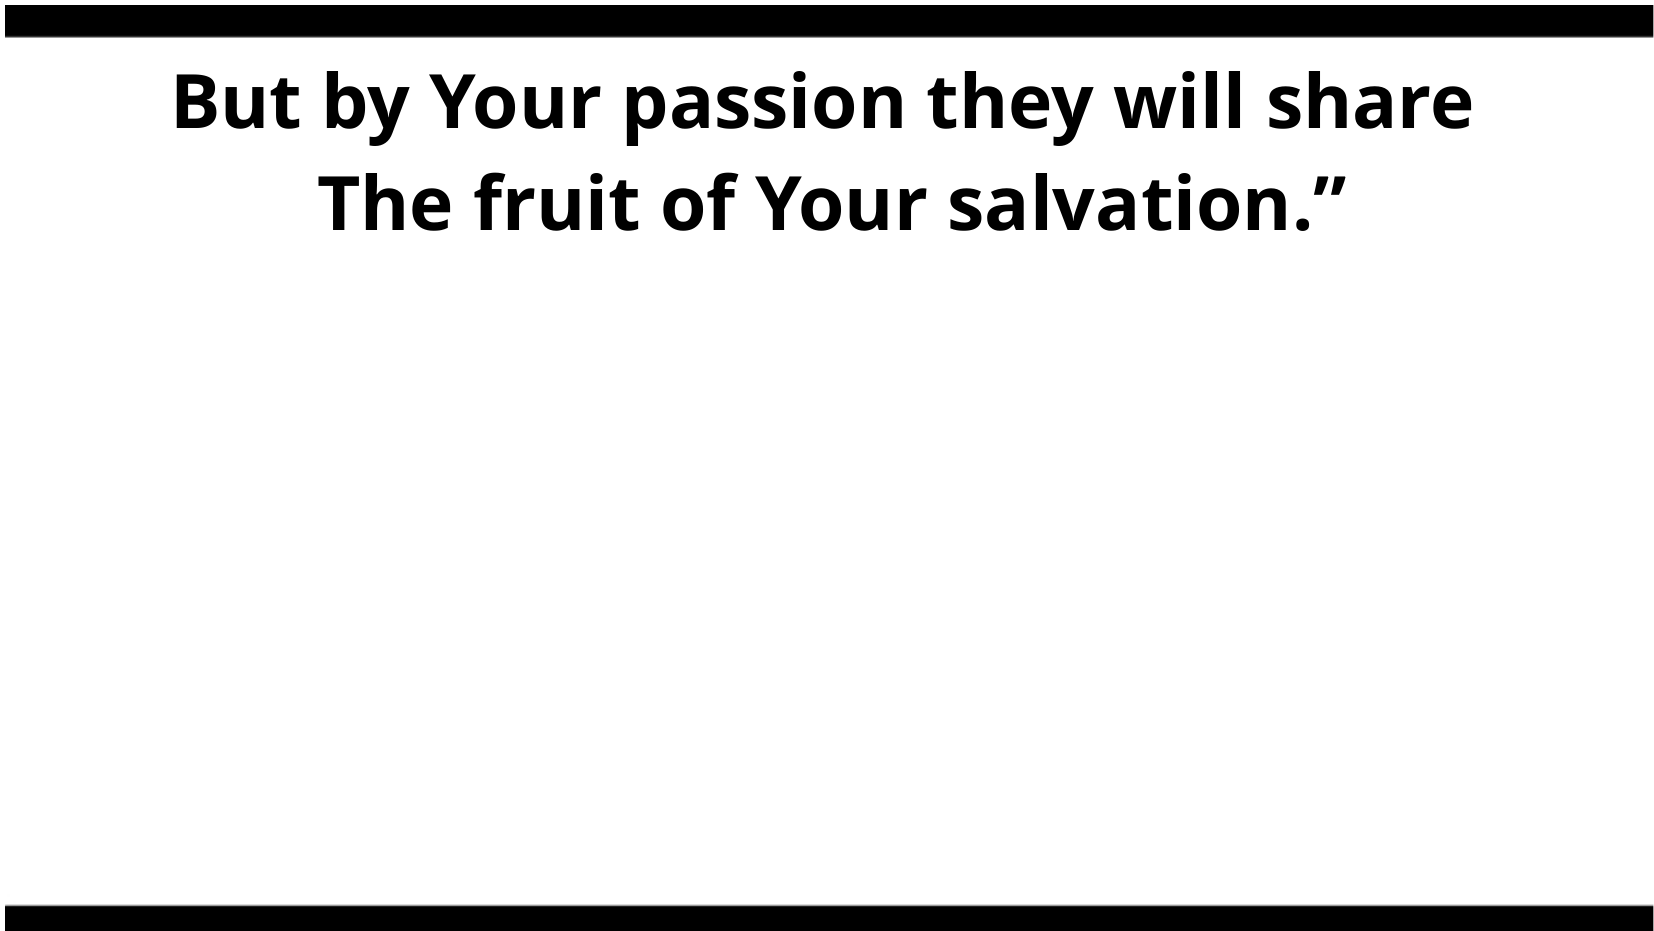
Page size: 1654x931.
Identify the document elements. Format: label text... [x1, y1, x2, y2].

picture [5, 5, 1654, 931]
text_box But by Your passion they will share The fruit of Your salvation.” [60, 40, 1606, 256]
